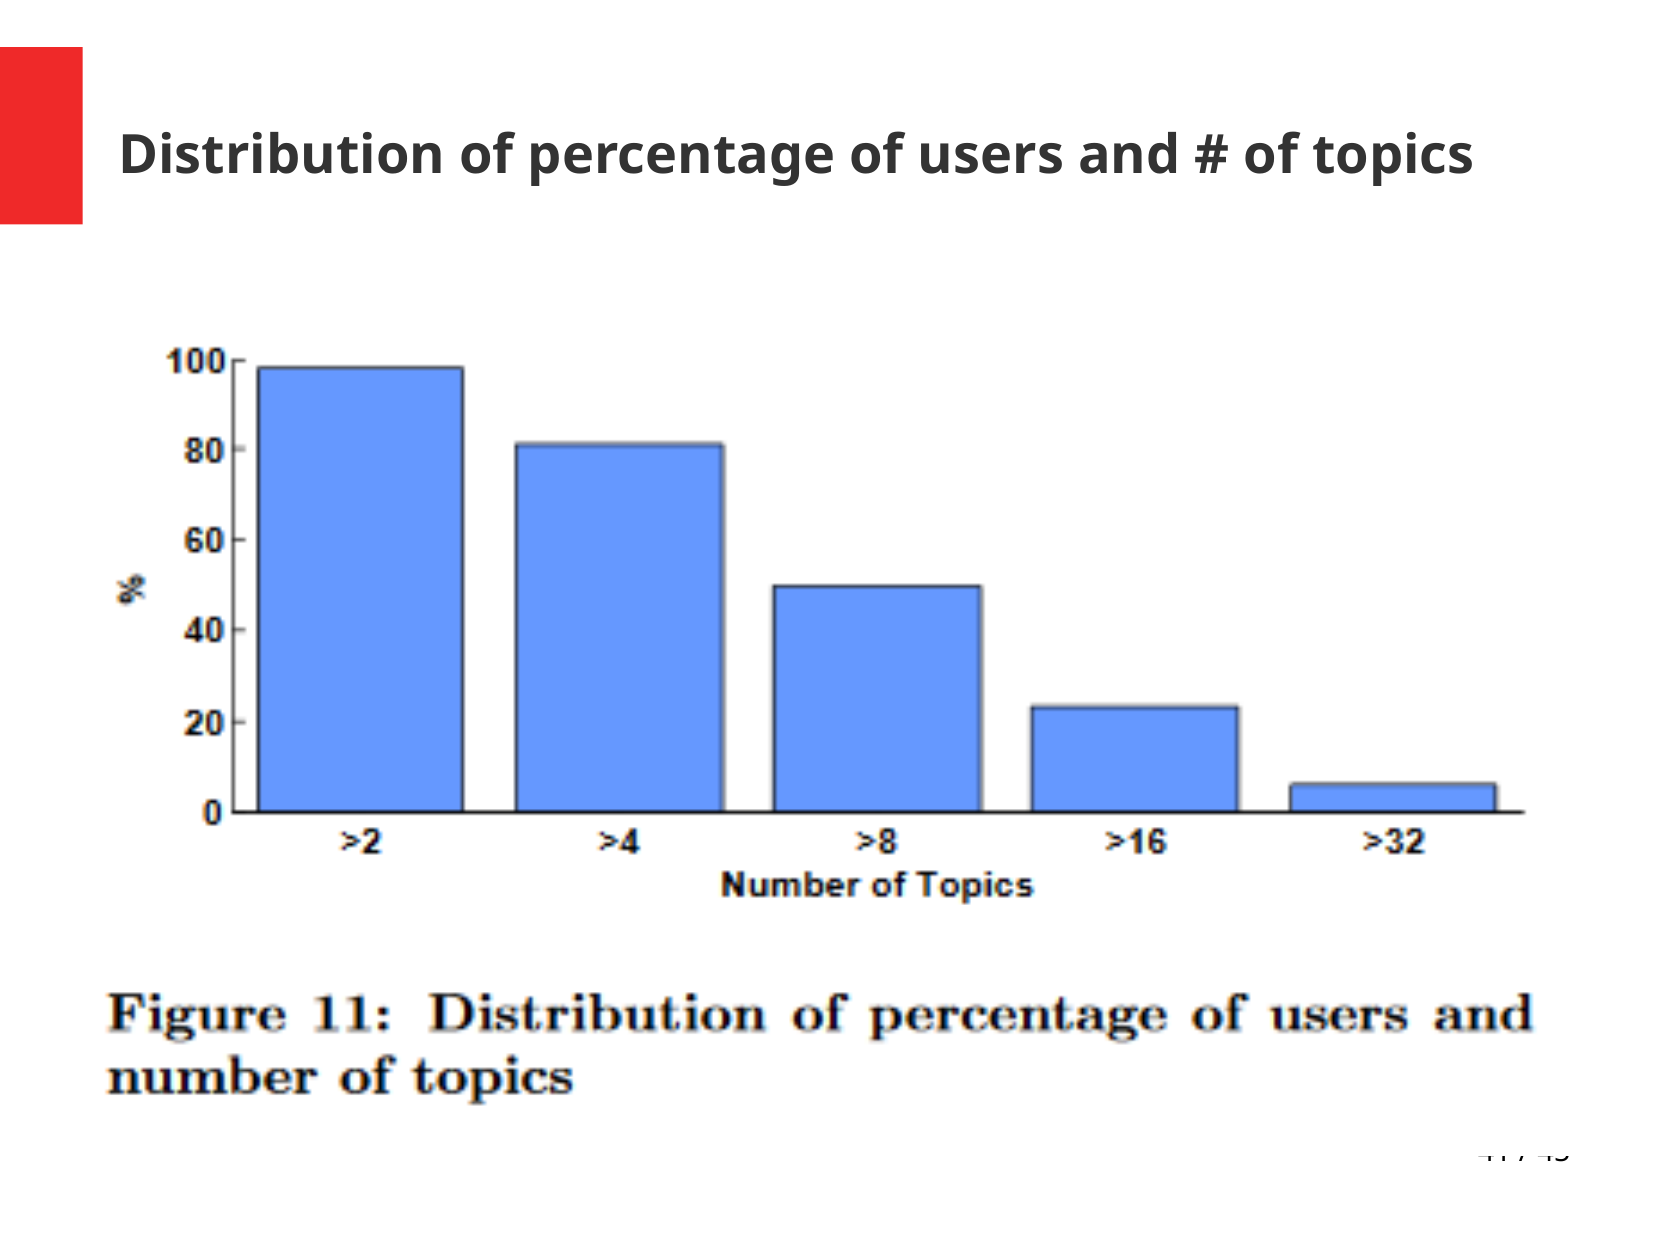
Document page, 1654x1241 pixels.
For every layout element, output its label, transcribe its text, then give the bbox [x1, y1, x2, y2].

title Distribution of percentage of users and # of topics [118, 49, 1571, 257]
picture [75, 299, 1591, 1156]
